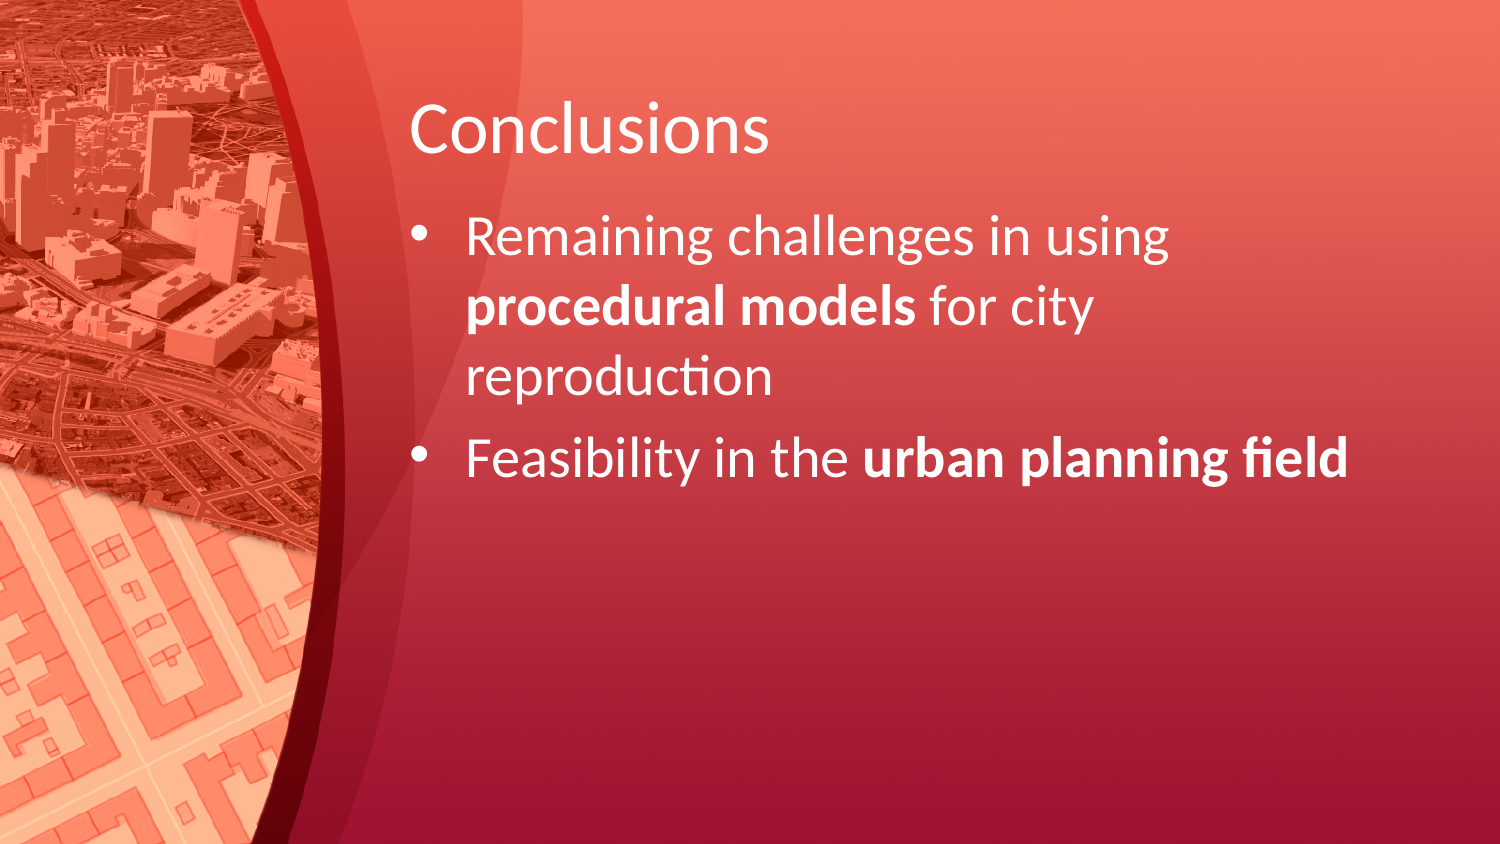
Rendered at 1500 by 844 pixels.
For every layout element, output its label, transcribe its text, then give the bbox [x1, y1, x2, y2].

title Conclusions [394, 64, 1425, 184]
picture [0, 0, 1500, 844]
list Remaining challenges in using procedural models for city reproduction Feasibility in the urban planning field [394, 189, 1425, 766]
